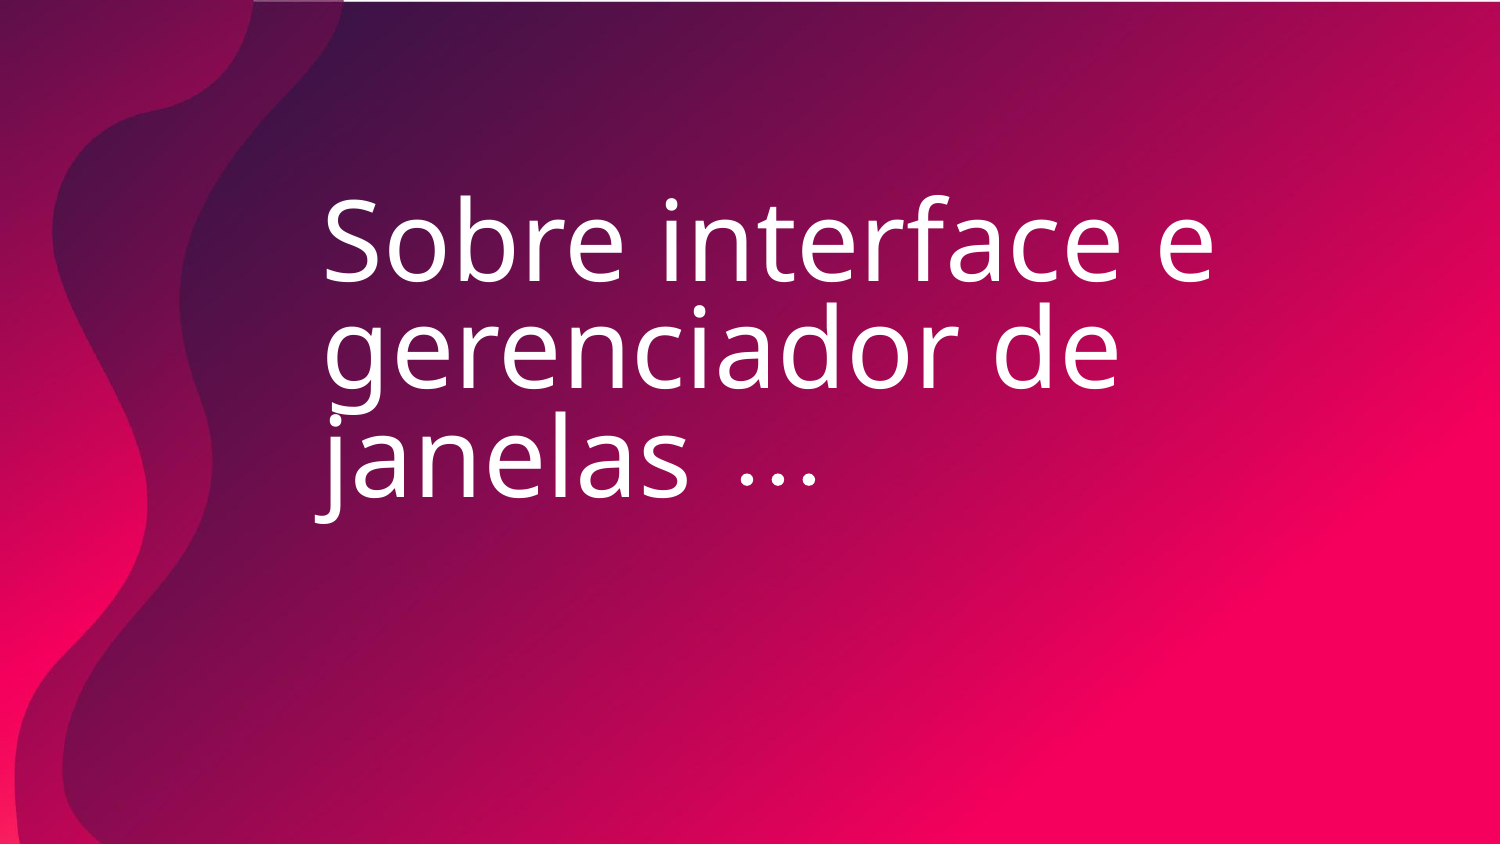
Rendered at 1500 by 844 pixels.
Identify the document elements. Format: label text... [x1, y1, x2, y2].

text_box [802, 473, 816, 486]
text_box [740, 473, 754, 486]
text_box Sobre interface e gerenciador de janelas [307, 179, 1320, 451]
text_box [771, 473, 785, 486]
picture [0, 0, 1500, 844]
